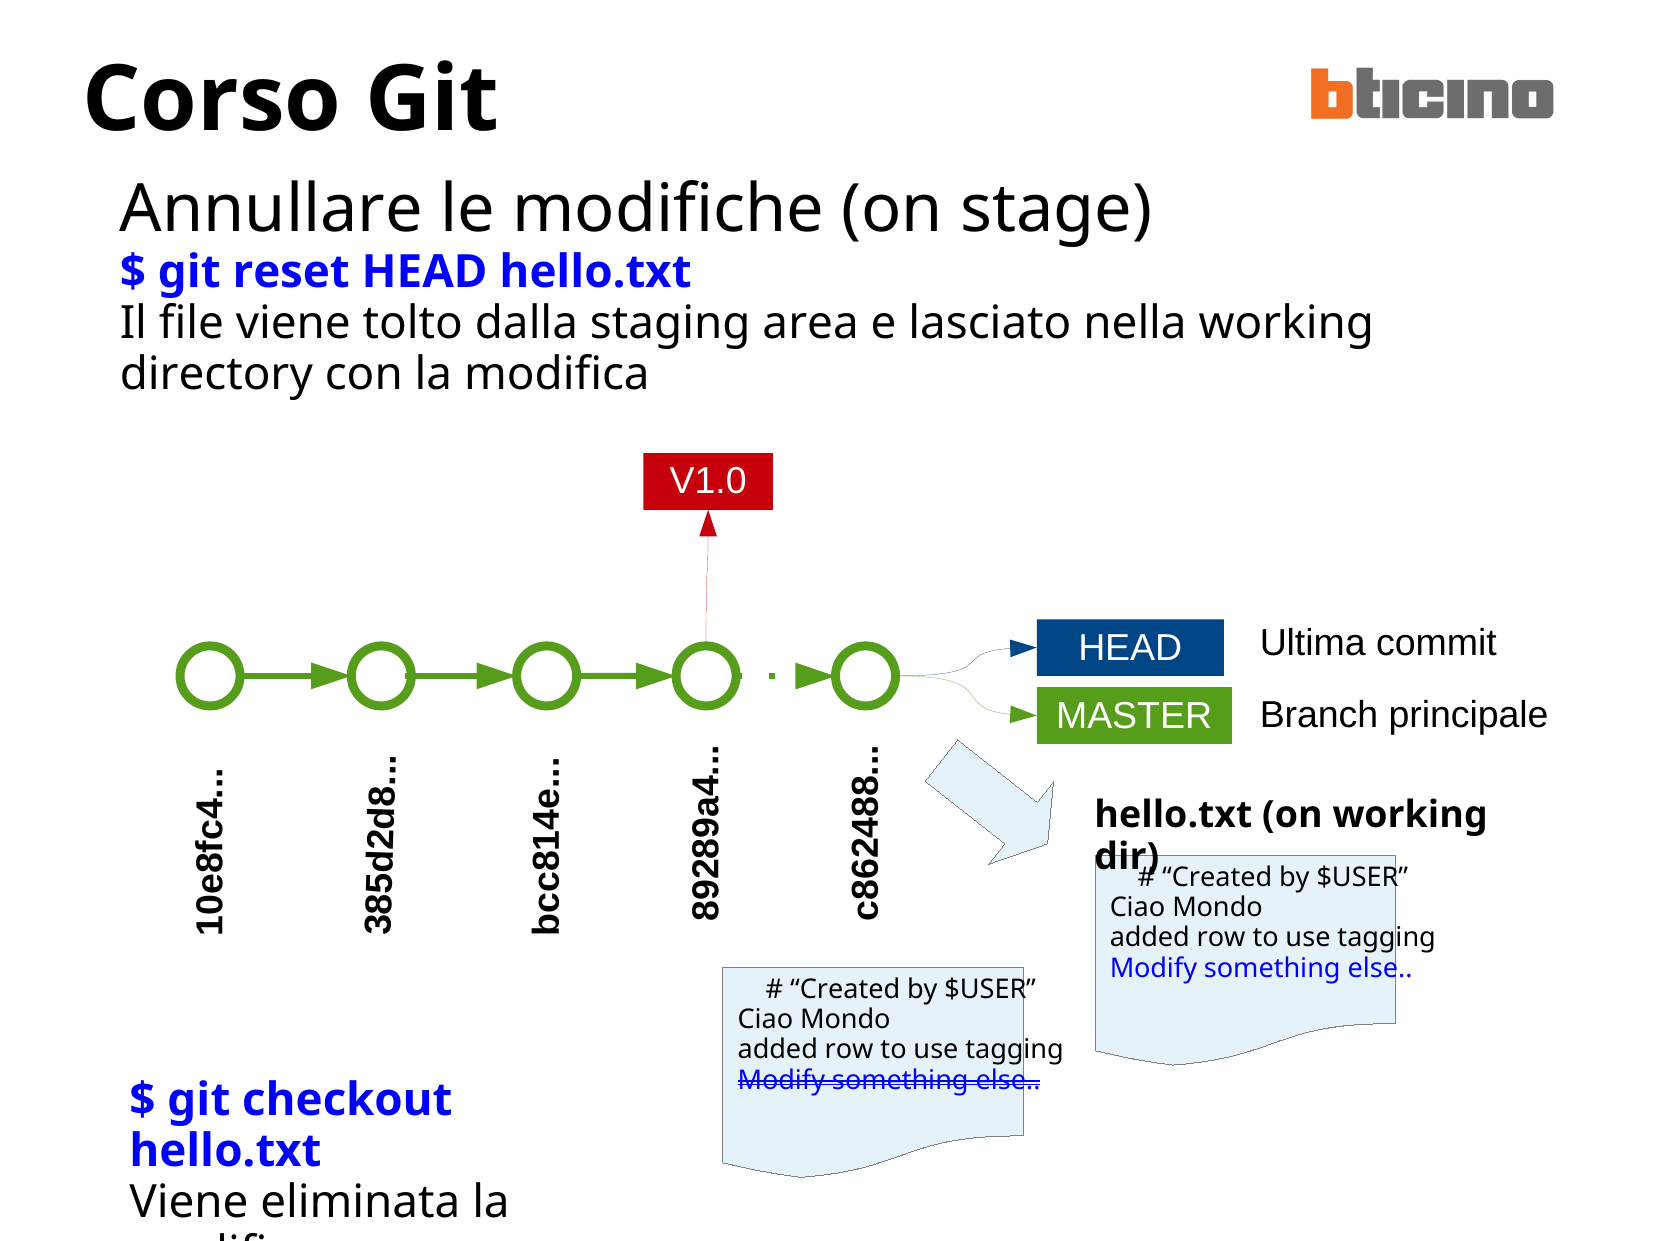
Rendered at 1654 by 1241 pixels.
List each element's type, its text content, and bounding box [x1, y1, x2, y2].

text_box [925, 739, 1054, 865]
text_box V1.0 [643, 453, 773, 510]
text_box MASTER [1036, 687, 1232, 744]
title Corso Git [82, 48, 1570, 151]
text_box c862488... [837, 723, 894, 936]
text_box 89289a4... [677, 723, 735, 936]
text_box $ git checkout hello.txt Viene eliminata la modifica [114, 1066, 647, 1184]
text_box Annullare le modifiche (on stage) $ git reset HEAD hello.txt Il file viene tolto dalla staging area e lasciato nella working directory con la modifica [105, 165, 1576, 357]
text_box bcc814e... [518, 729, 575, 951]
text_box HEAD [1036, 619, 1224, 676]
text_box 385d2d8... [349, 728, 413, 952]
text_box 10e8fc4... [181, 723, 239, 951]
text_box # “Created by $USER” Ciao Mondo added row to use tagging Modify something else.. [1095, 855, 1396, 1066]
text_box Branch principale [1245, 686, 1576, 744]
text_box # “Created by $USER” Ciao Mondo added row to use tagging Modify something else.. [722, 967, 1024, 1178]
text_box Ultima commit [1245, 615, 1546, 676]
text_box hello.txt (on working dir) [1079, 786, 1561, 844]
